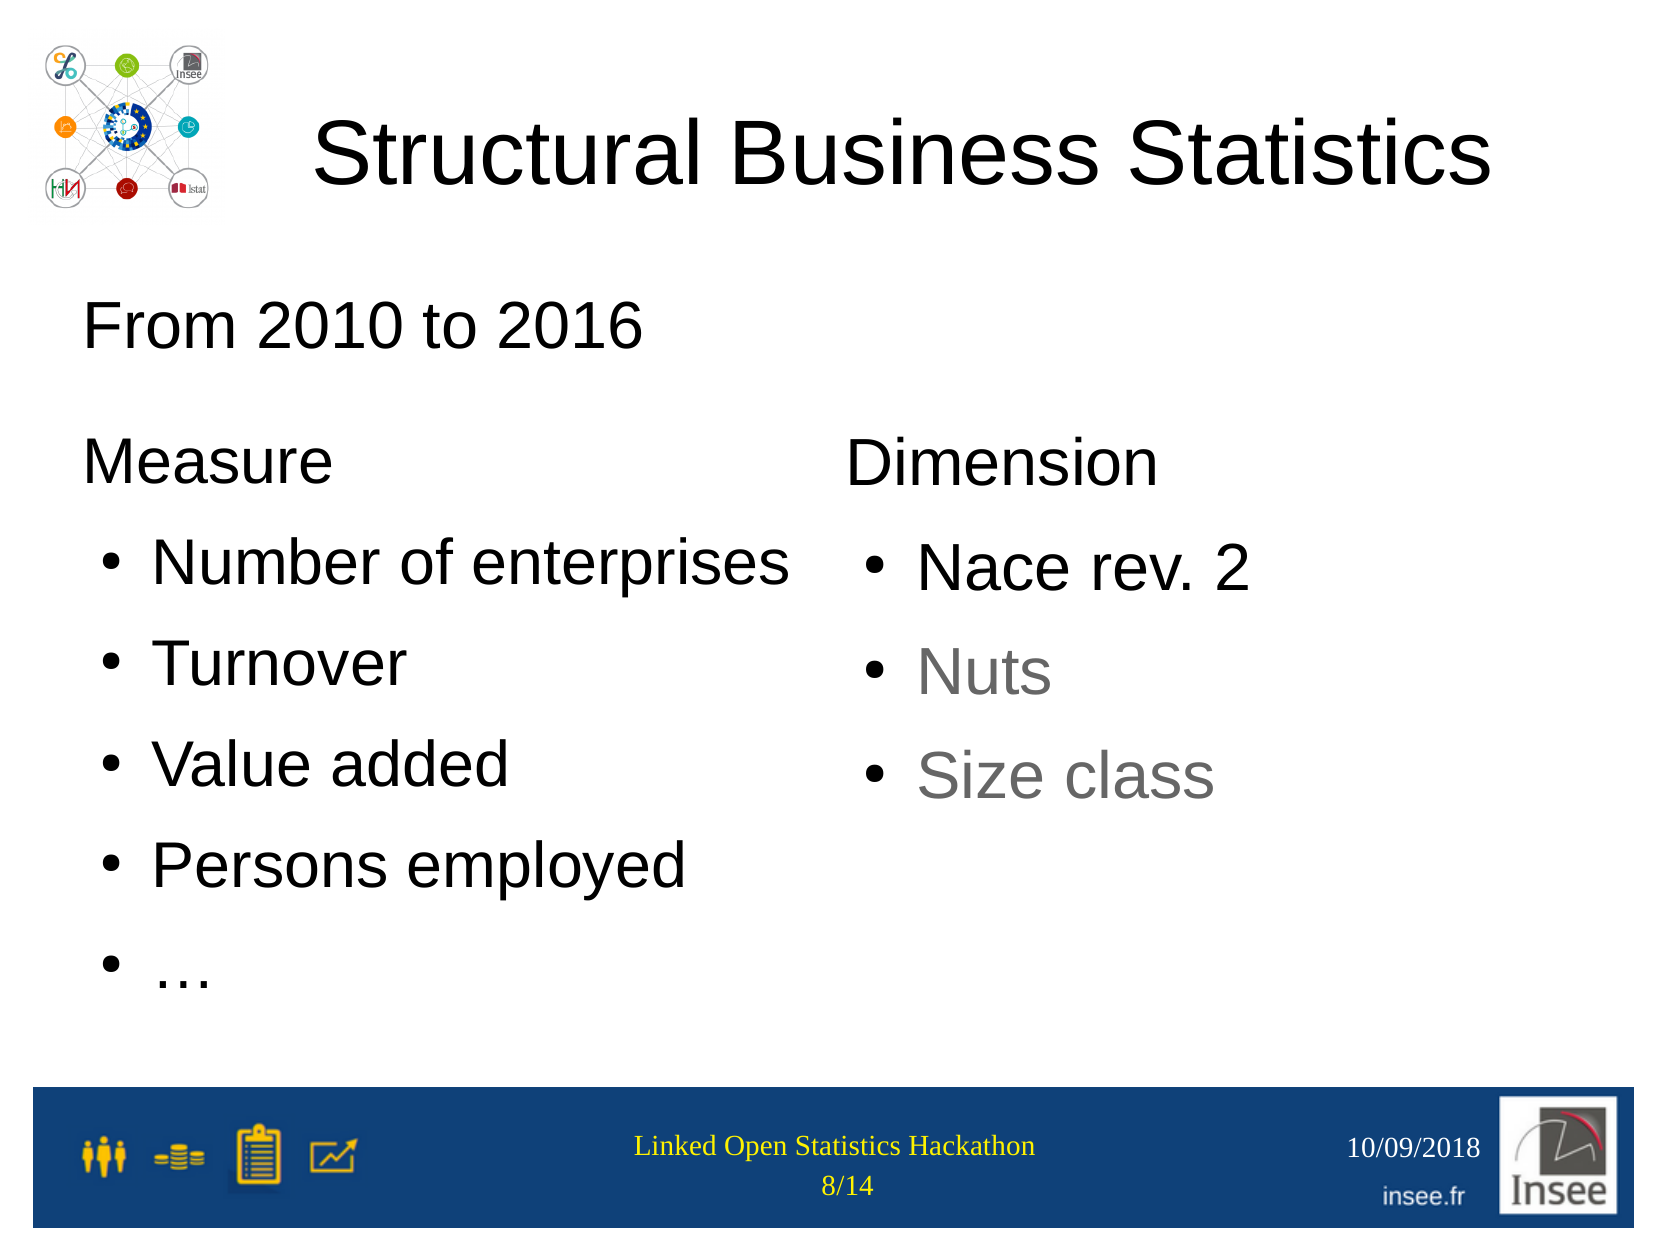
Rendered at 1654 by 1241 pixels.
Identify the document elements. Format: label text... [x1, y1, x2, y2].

list Dimension Nace rev. 2 Nuts Size class [845, 425, 1572, 1012]
title Structural Business Statistics [236, 49, 1571, 257]
picture [28, 28, 225, 225]
list Measure Number of enterprises Turnover Value added Persons employed … [82, 425, 809, 1012]
picture [33, 1087, 1634, 1228]
list From 2010 to 2016 [82, 287, 1571, 402]
